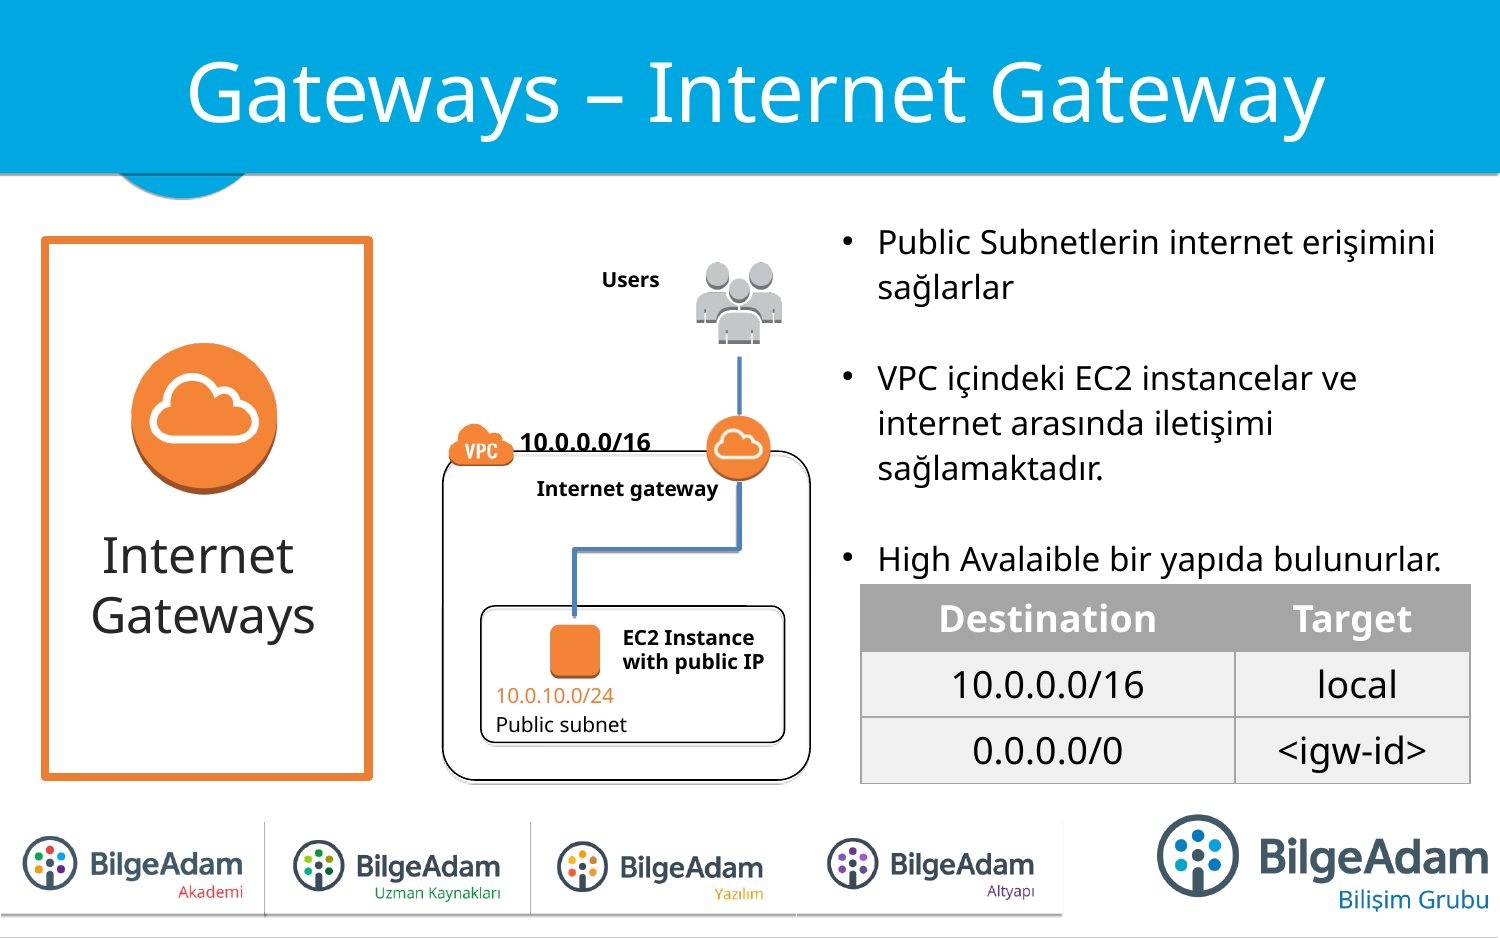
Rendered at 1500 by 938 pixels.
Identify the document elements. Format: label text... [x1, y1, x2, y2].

picture [130, 341, 278, 496]
table_cell local [1236, 652, 1469, 716]
picture [12, 830, 252, 903]
picture [706, 415, 771, 482]
title Gateways – Internet Gateway [88, 0, 1424, 198]
picture [544, 616, 605, 687]
text_box Public Subnetlerin internet erişimini sağlarlar VPC içindeki EC2 instancelar ve internet arasında iletişimi sağlamaktadır. High Avalaible bir yapıda bulunurlar. [827, 211, 1489, 562]
text_box Users [547, 266, 686, 312]
picture [547, 805, 772, 935]
picture [685, 249, 793, 357]
text_box EC2 Instance with public IP [607, 616, 788, 699]
text_box Internet gateway [517, 475, 738, 520]
picture [448, 423, 514, 466]
table_cell 0.0.0.0/0 [862, 718, 1234, 783]
text_box Internet Gateways [89, 523, 318, 657]
table_header Target [1236, 586, 1469, 650]
table_cell 10.0.0.0/16 [862, 652, 1234, 716]
table_header Destination [862, 586, 1234, 650]
table_cell <igw-id> [1236, 718, 1469, 783]
picture [1141, 803, 1500, 925]
picture [283, 805, 509, 936]
picture [817, 803, 1043, 934]
text_box 10.0.10.0/24 Public subnet [480, 675, 717, 730]
text_box 10.0.0.0/16 [504, 418, 706, 452]
